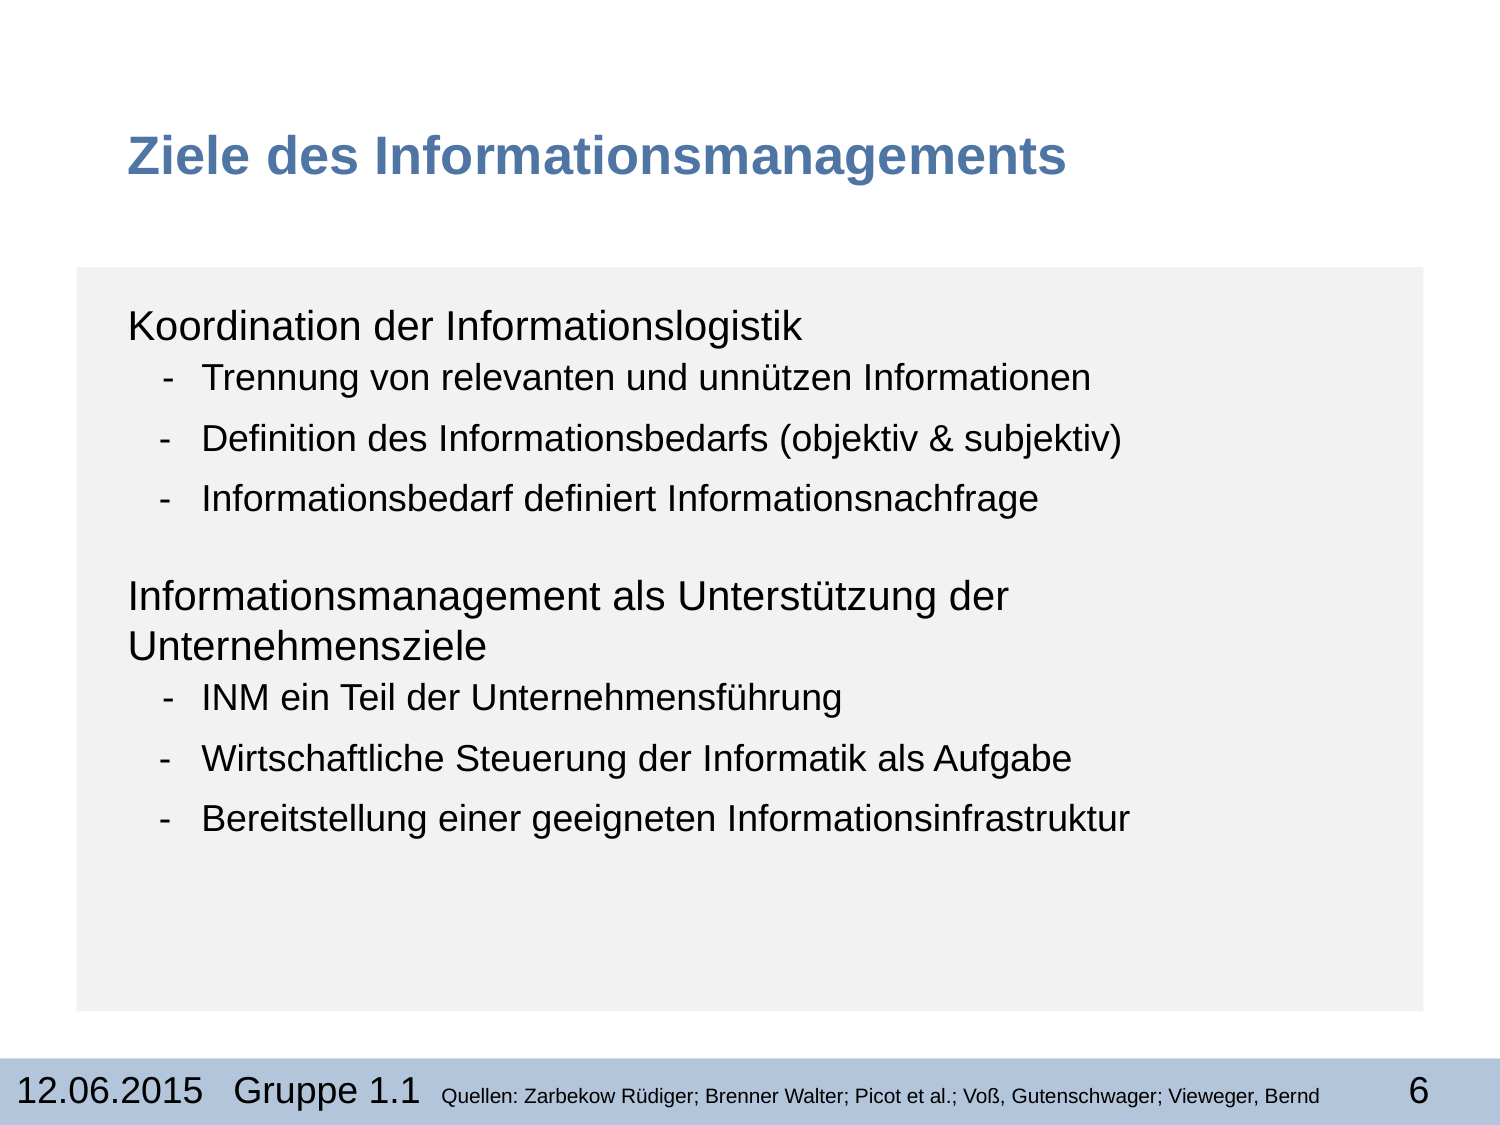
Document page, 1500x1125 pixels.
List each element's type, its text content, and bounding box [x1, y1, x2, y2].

title Ziele des Informationsmanagements [112, 113, 1388, 291]
text_box <Nummer> [1393, 1058, 1500, 1125]
text_box Gruppe 1.1 Quellen: Zarbekow Rüdiger; Brenner Walter; Picot et al.; Voß, Gutenschwager; Vieweger, Bernd [272, 1058, 1393, 1125]
title Koordination der Informationslogistik - Trennung von relevanten und unnützen Informationen - Definition des Informationsbedarfs (objektiv & subjektiv) - Informationsbedarf definiert Informationsnachfrage Informationsmanagement als Unterstützung der Unternehmensziele - INM ein Teil der Unternehmensführung - Wirtschaftliche Steuerung der Informatik als Aufgabe - Bereitstellung einer geeigneten Informationsinfrastruktur [112, 291, 1388, 898]
text_box 12.06.2015 [1, 1058, 272, 1125]
